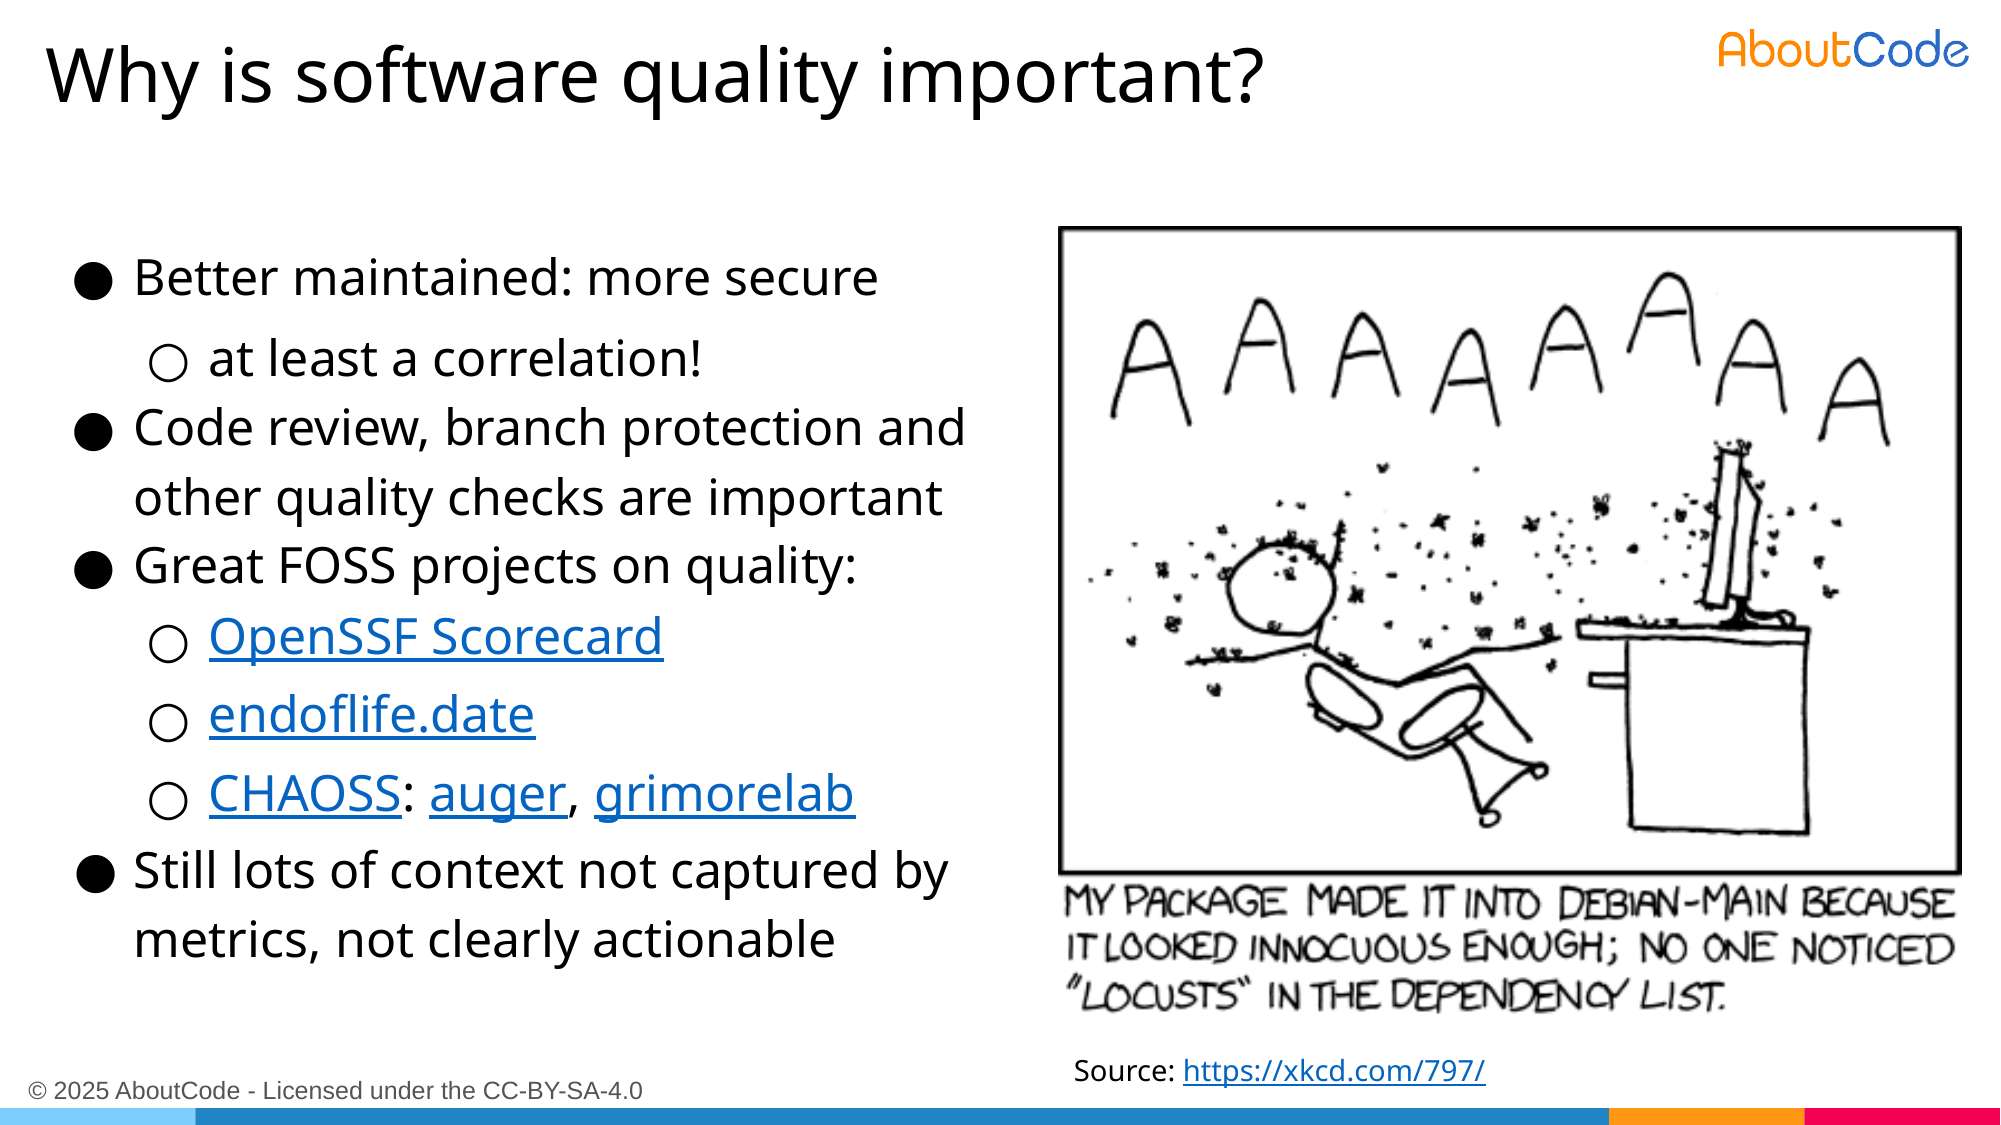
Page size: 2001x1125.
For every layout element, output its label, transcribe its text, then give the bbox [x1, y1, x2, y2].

picture [1807, 29, 1969, 67]
text_box Source: https://xkcd.com/797/ [1058, 1037, 1742, 1079]
list Better maintained: more secure at least a correlation! Code review, branch protection and other quality checks are important Great FOSS projects on quality: OpenSSF Scorecard endoflife.date CHAOSS: auger, grimorelab Still lots of context not captured by metrics, not clearly actionable [44, 221, 1018, 1025]
picture [1058, 226, 1962, 1023]
title Why is software quality important? [30, 20, 1807, 133]
